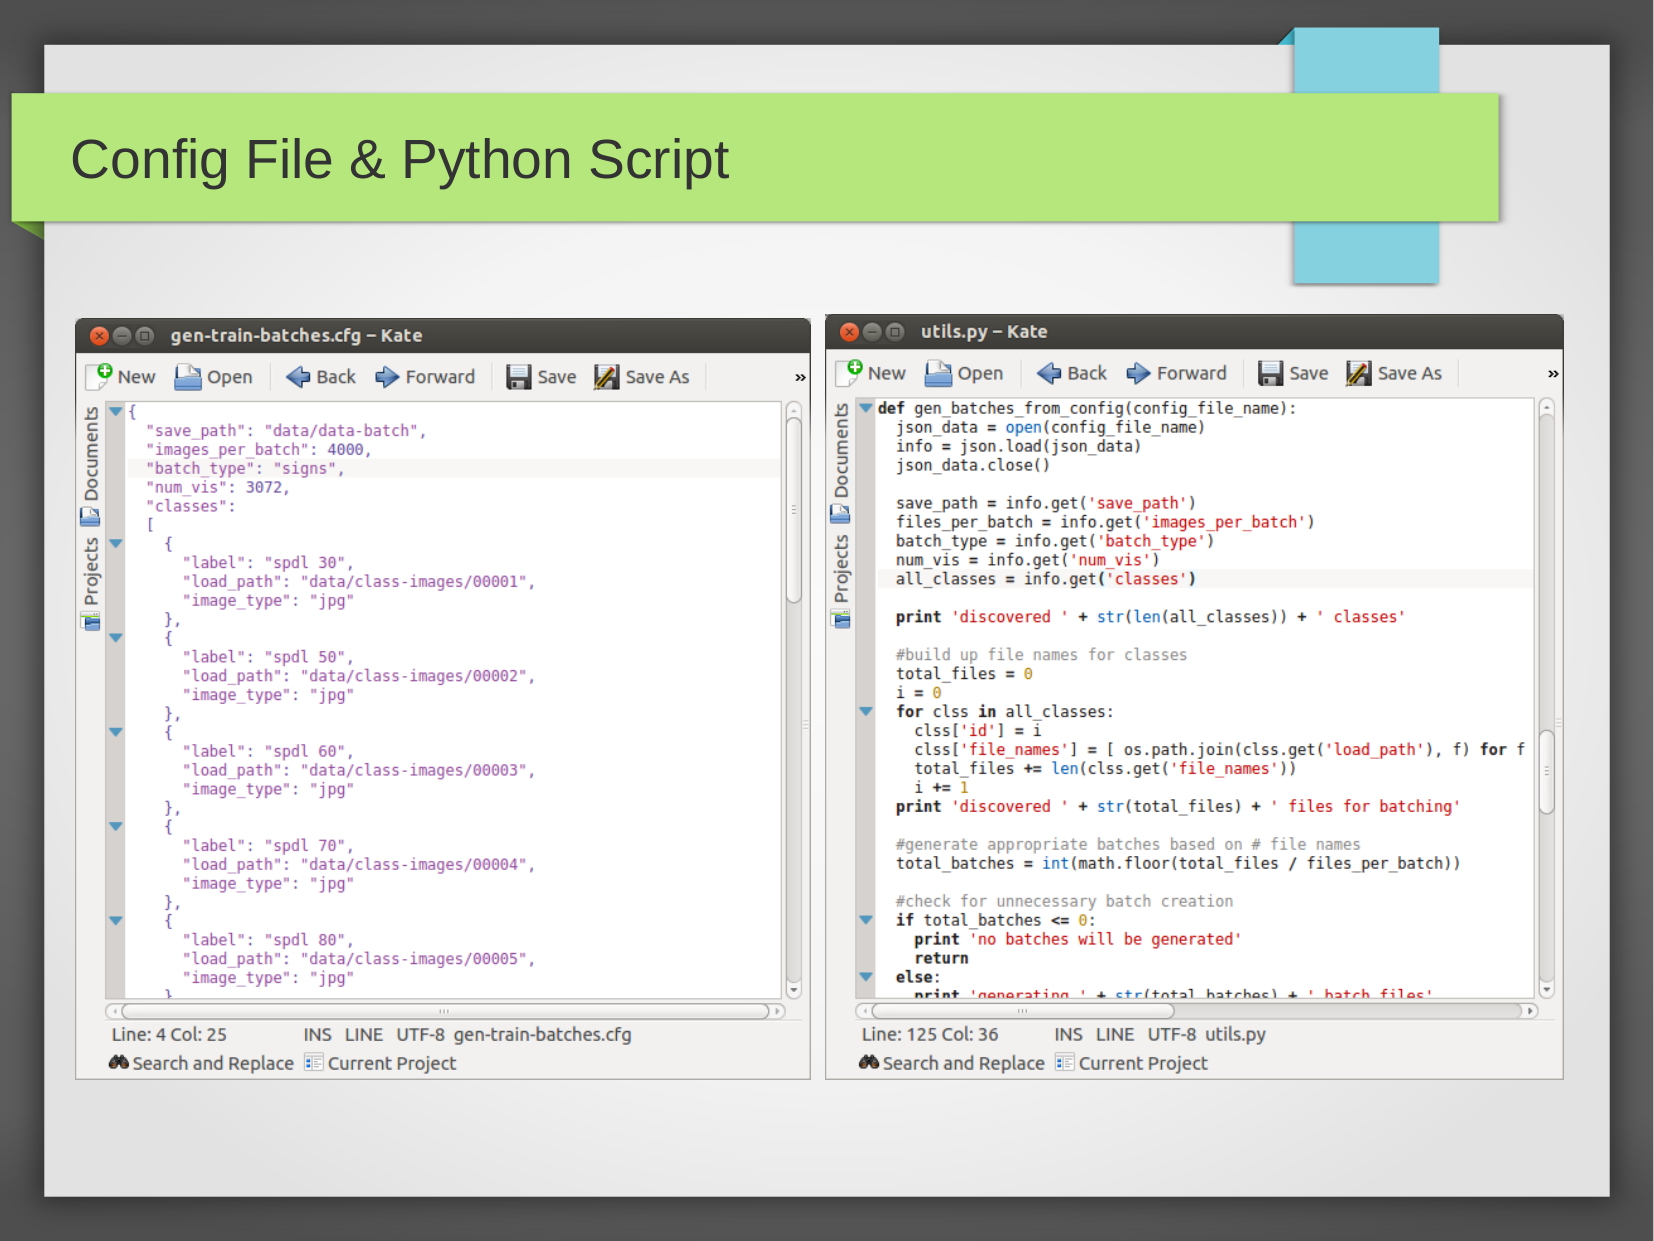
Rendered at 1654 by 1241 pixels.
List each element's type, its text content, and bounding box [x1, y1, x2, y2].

picture [0, 0, 1654, 1241]
title Config File & Python Script [70, 106, 1229, 213]
